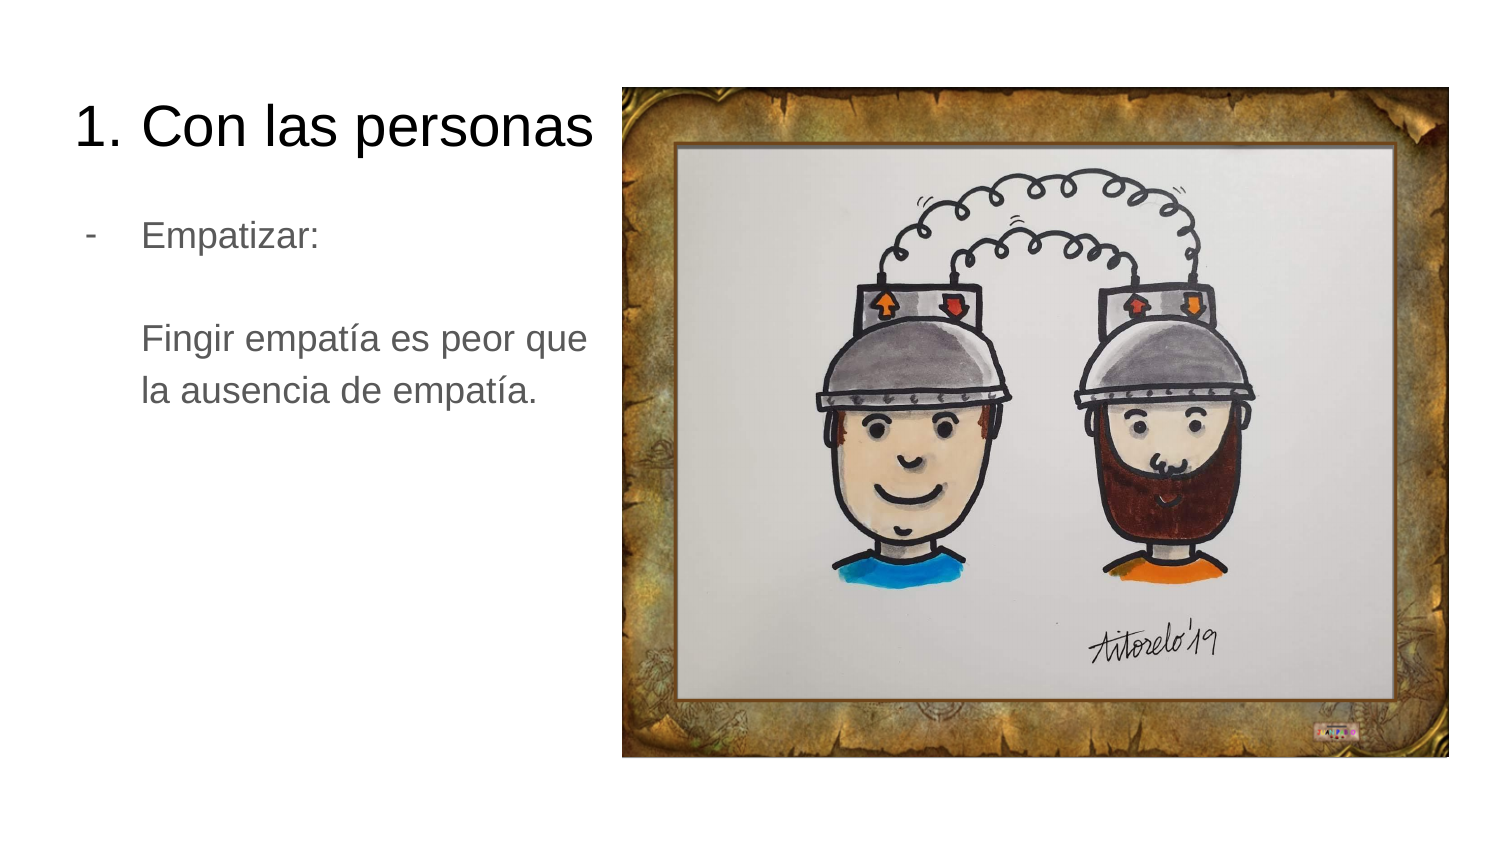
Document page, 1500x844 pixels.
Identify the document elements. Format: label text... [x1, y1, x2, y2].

picture [622, 87, 1449, 757]
list Empatizar: Fingir empatía es peor que la ausencia de empatía. [51, 189, 622, 750]
title Con las personas [51, 72, 1449, 167]
